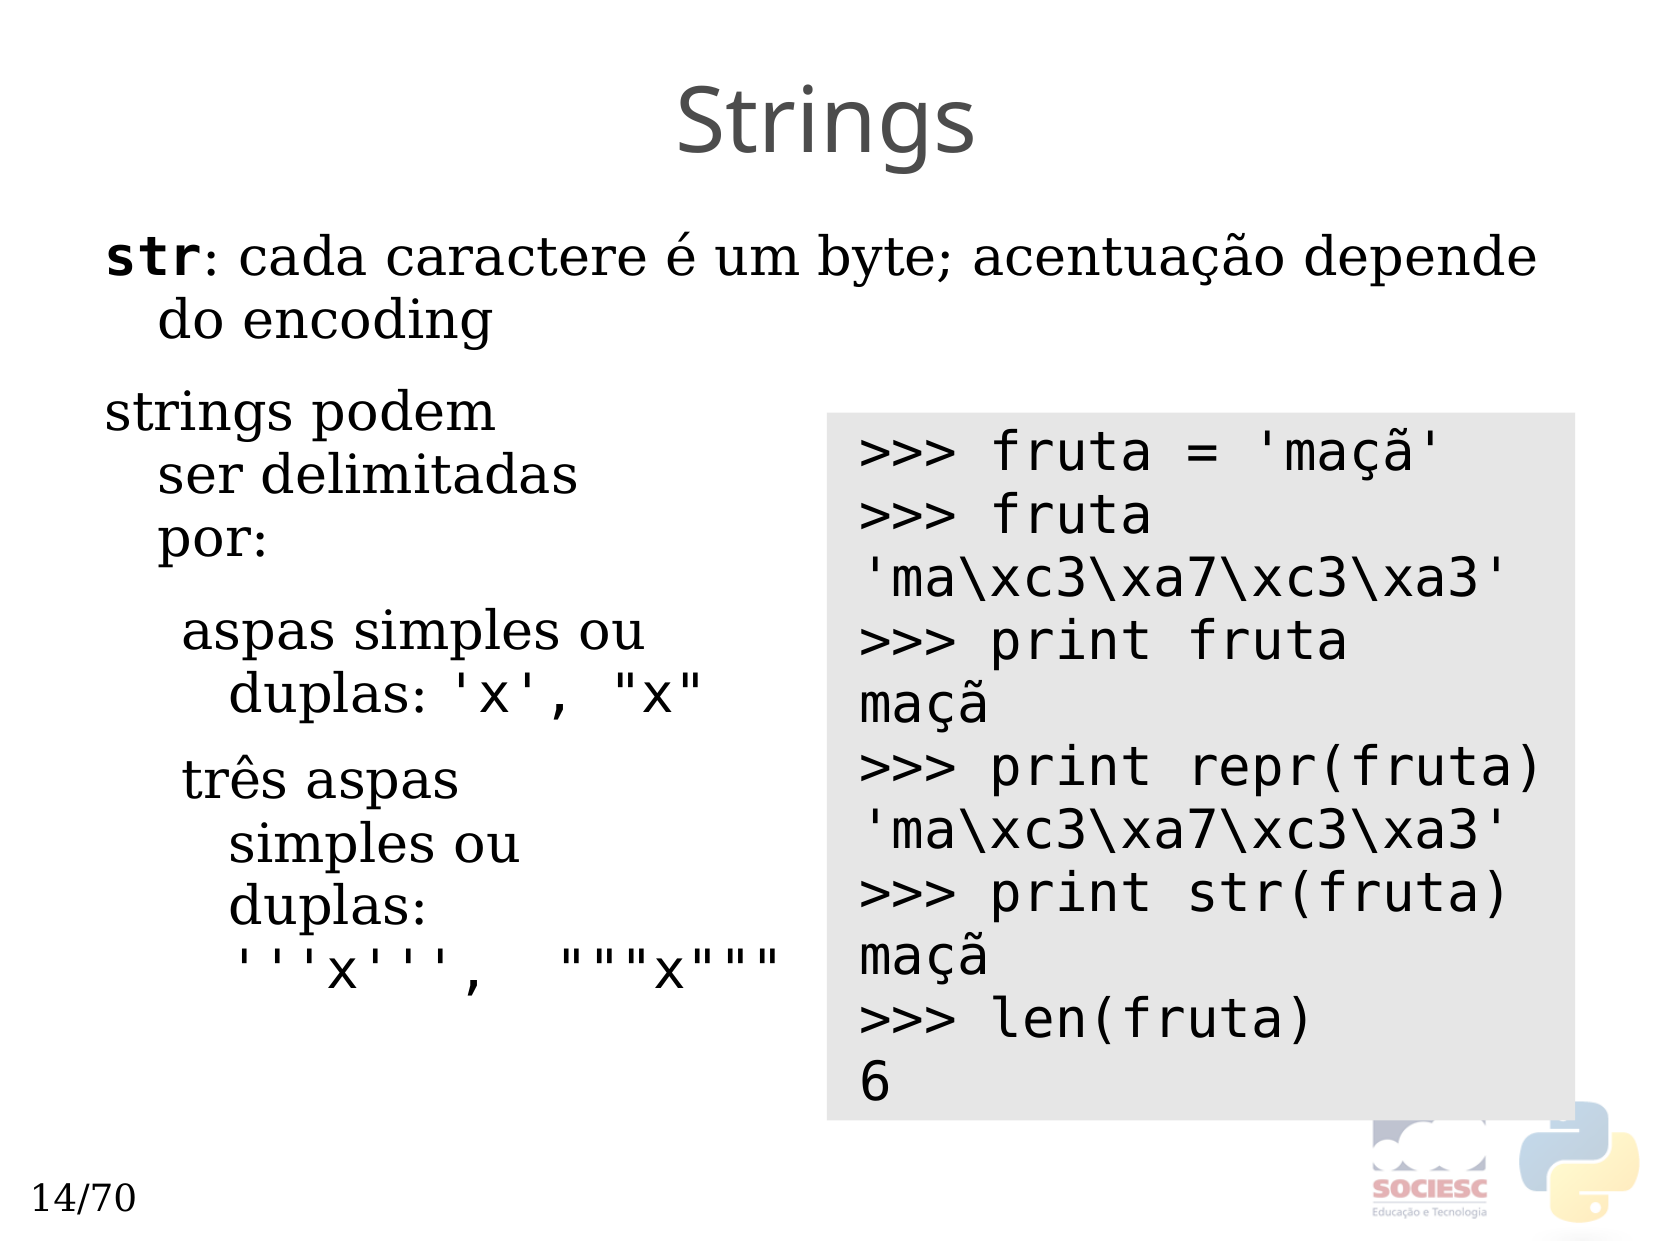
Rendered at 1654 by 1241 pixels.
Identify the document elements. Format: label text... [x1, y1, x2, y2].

picture [1340, 1084, 1654, 1241]
title Strings [82, 13, 1571, 222]
text_box >>> fruta = 'maçã' >>> fruta 'ma\xc3\xa7\xc3\xa3' >>> print fruta maçã >>> print repr(fruta) 'ma\xc3\xa7\xc3\xa3' >>> print str(fruta) maçã >>> len(fruta) 6 [826, 412, 1576, 1121]
list str: cada caractere é um byte; acentuação depende do encoding strings podem ser delimitadas por: aspas simples ou duplas: 'x', "x" três aspas simples ou duplas: '''x''', """x""" [86, 225, 1576, 1088]
